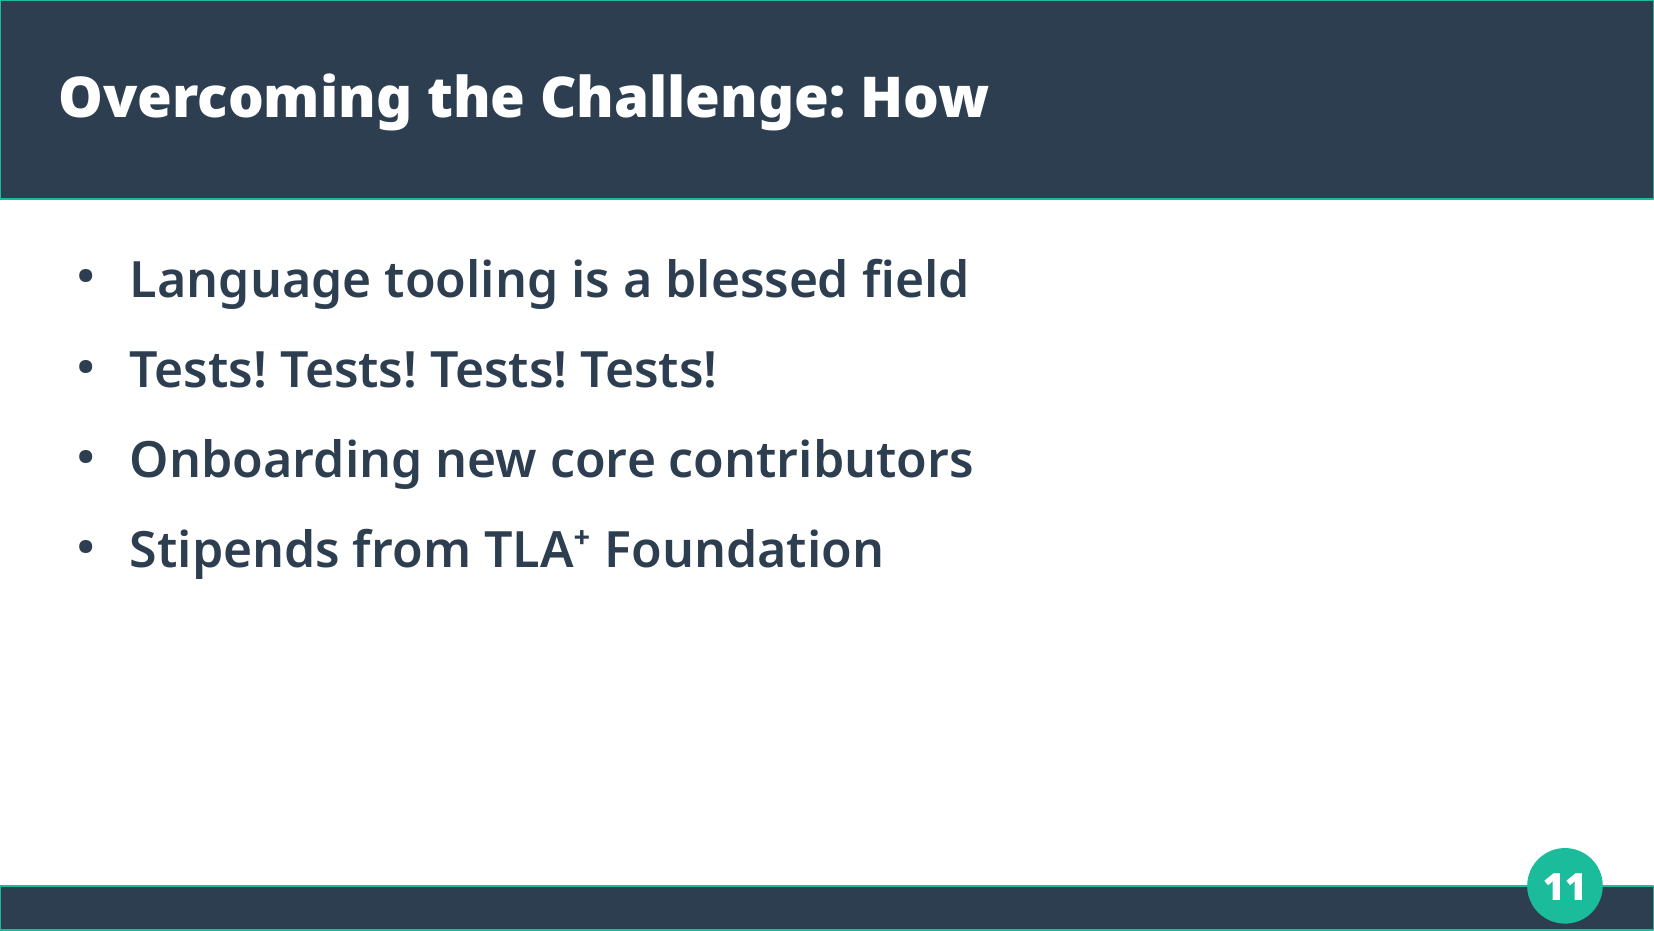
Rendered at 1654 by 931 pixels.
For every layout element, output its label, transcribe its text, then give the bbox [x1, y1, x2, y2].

list Language tooling is a blessed field Tests! Tests! Tests! Tests! Onboarding new core contributors Stipends from TLA⁺ Foundation [59, 243, 1595, 864]
title Overcoming the Challenge: How [59, 37, 1595, 155]
